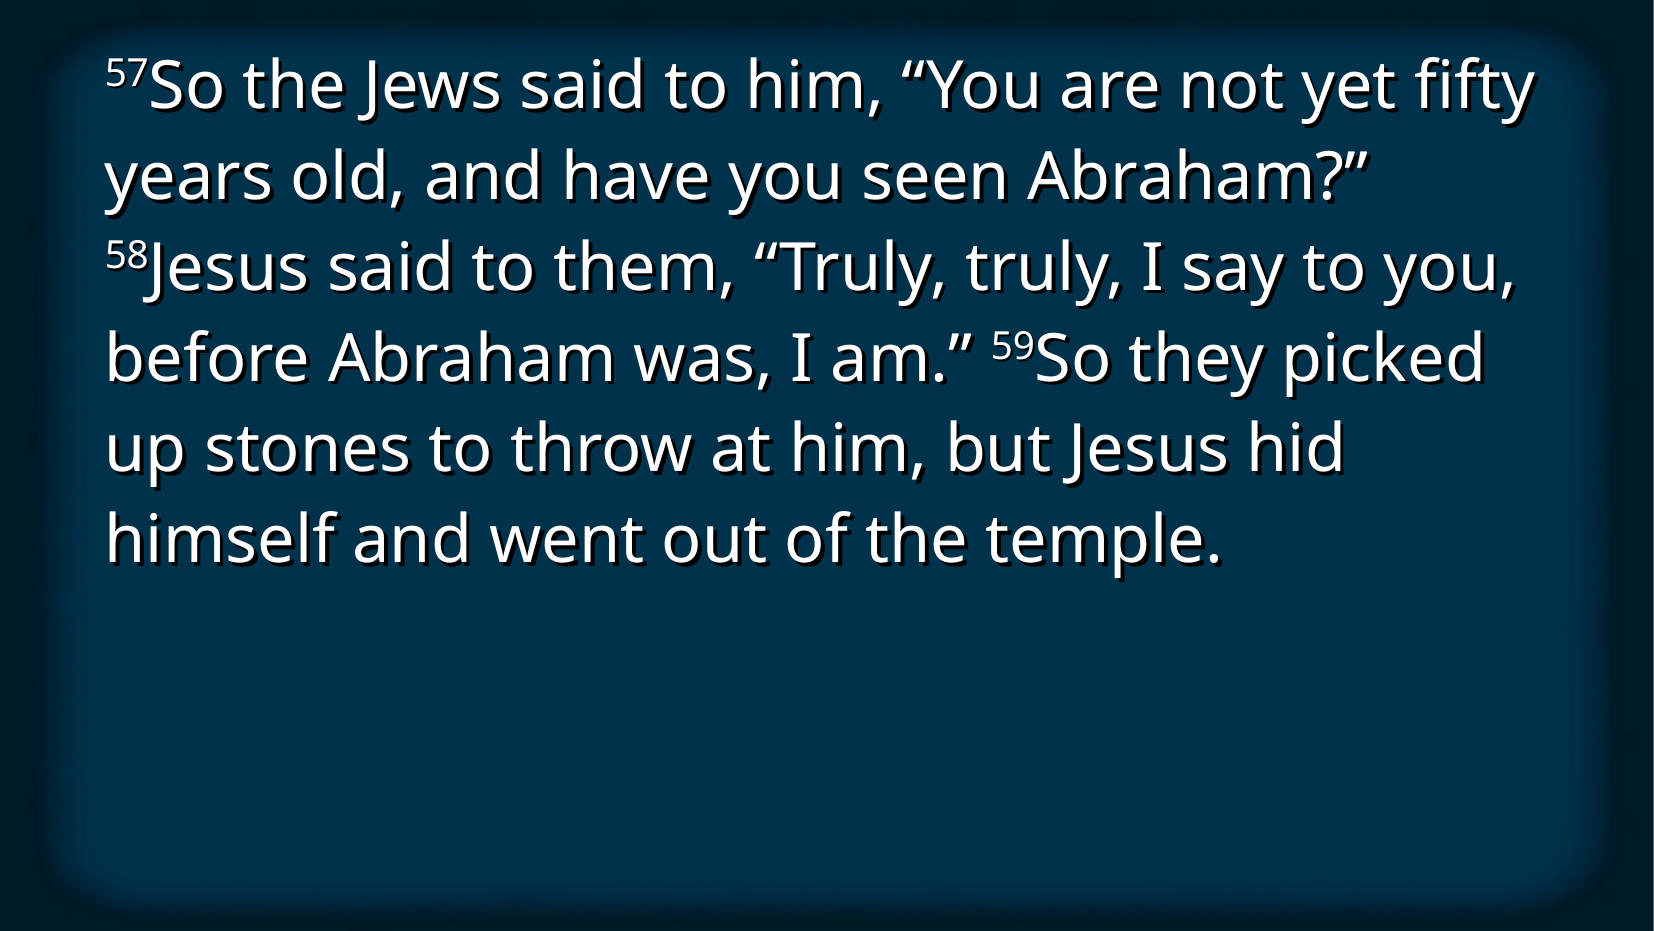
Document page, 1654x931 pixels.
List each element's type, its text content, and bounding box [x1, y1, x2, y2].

text_box 57So the Jews said to him, “You are not yet fifty years old, and have you seen Abraham?” 58Jesus said to them, “Truly, truly, I say to you, before Abraham was, I am.” 59So they picked up stones to throw at him, but Jesus hid himself and went out of the temple. [90, 30, 1561, 578]
picture [0, 0, 1654, 931]
